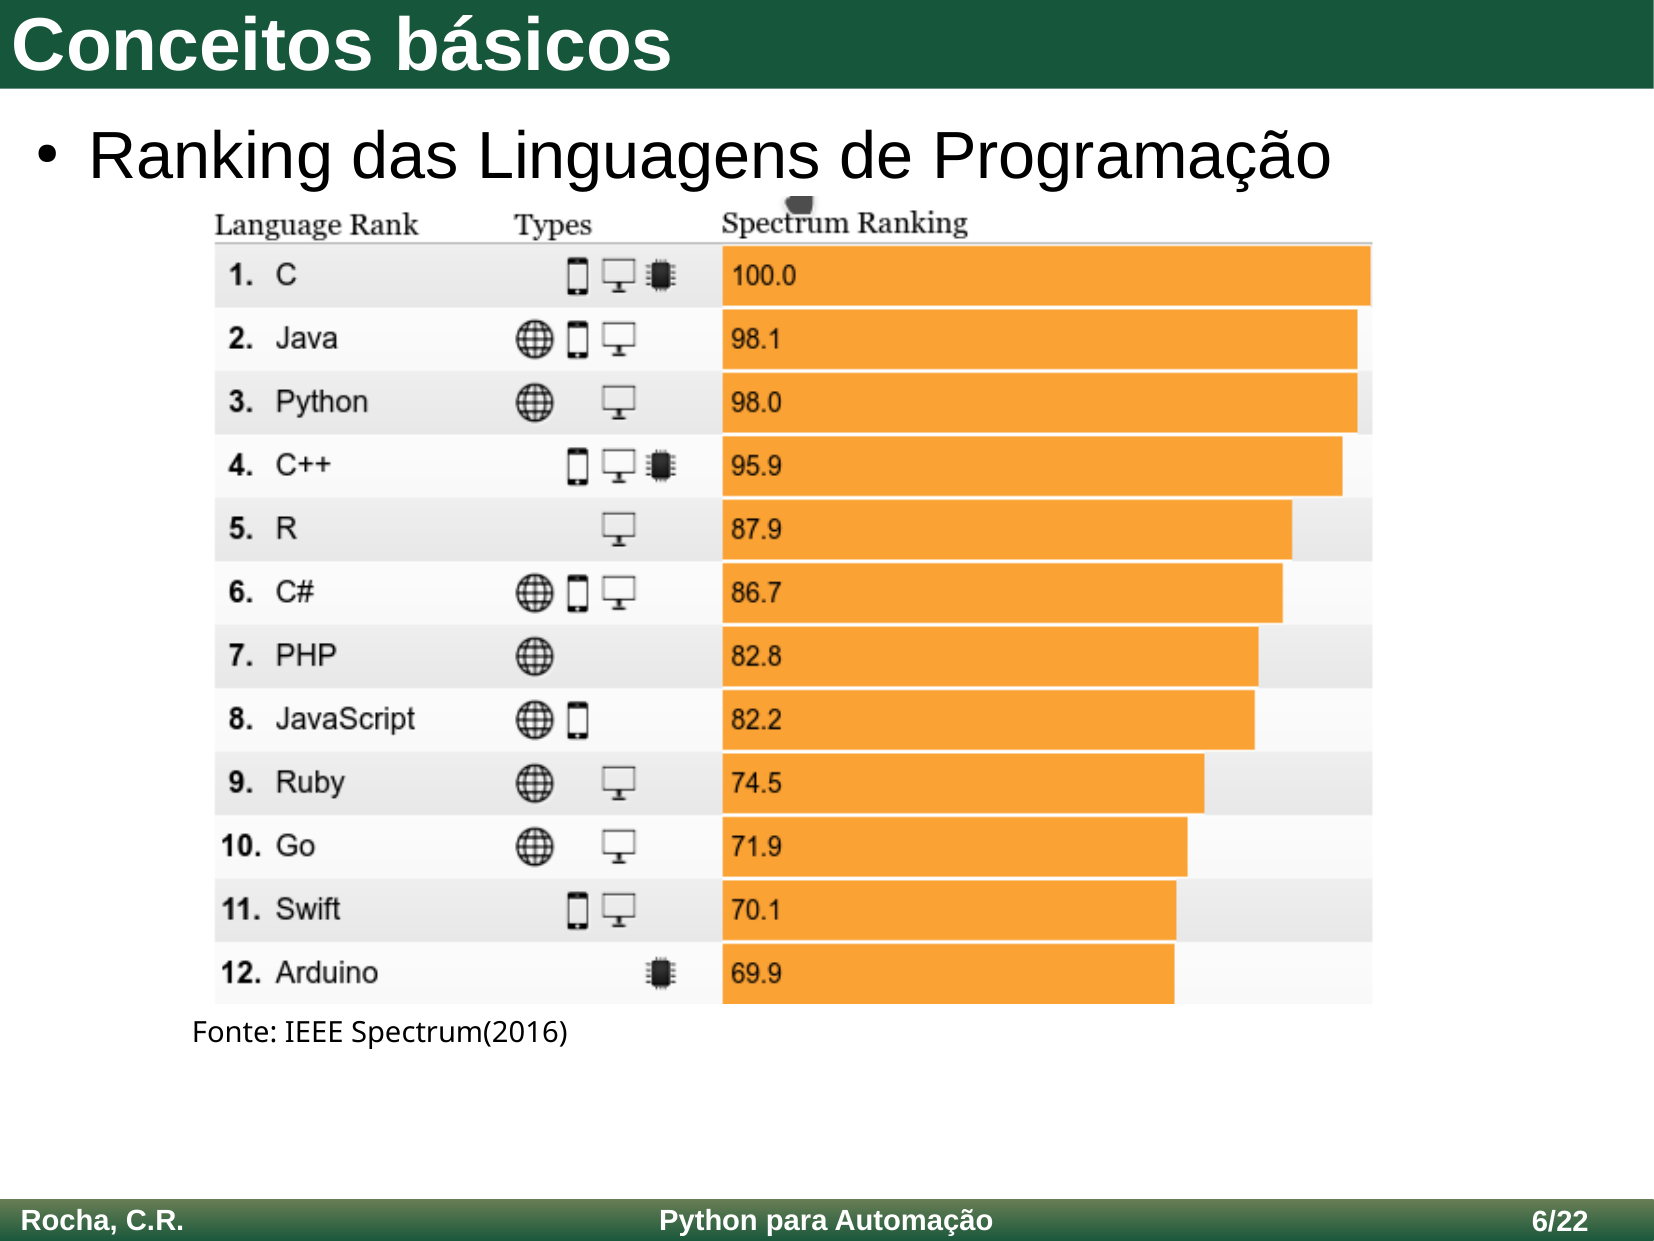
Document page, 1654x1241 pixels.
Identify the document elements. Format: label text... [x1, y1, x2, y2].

title Conceitos básicos [11, 0, 1625, 89]
text_box Fonte: IEEE Spectrum(2016) [177, 1003, 886, 1125]
picture [206, 196, 1399, 1004]
list Ranking das Linguagens de Programação [17, 118, 1625, 1182]
